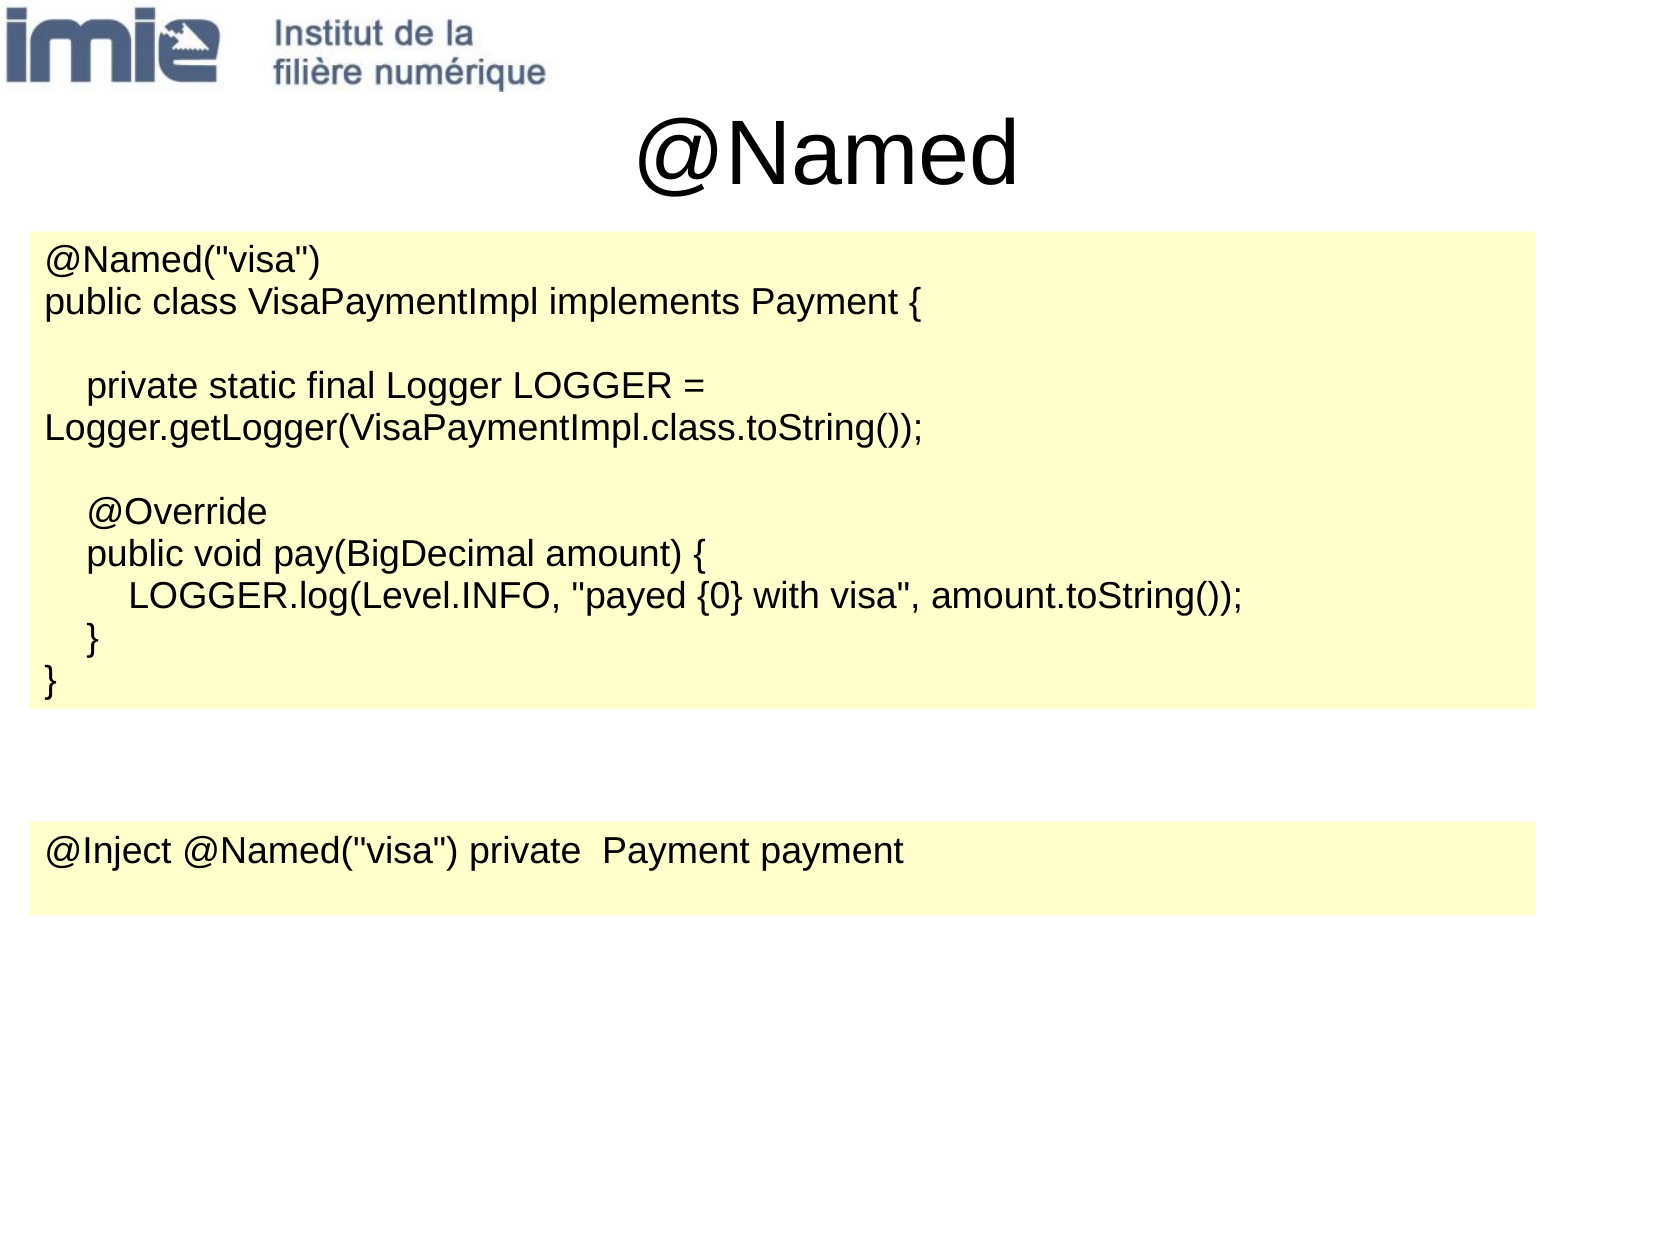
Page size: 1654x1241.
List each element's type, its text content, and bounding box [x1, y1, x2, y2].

text_box @Named("visa") public class VisaPaymentImpl implements Payment { private static final Logger LOGGER = Logger.getLogger(VisaPaymentImpl.class.toString()); @Override public void pay(BigDecimal amount) { LOGGER.log(Level.INFO, "payed {0} with visa", amount.toString()); } } [29, 231, 1536, 709]
text_box @Inject @Named("visa") private Payment payment [29, 821, 1536, 916]
title @Named [82, 49, 1571, 257]
picture [1, 0, 562, 92]
